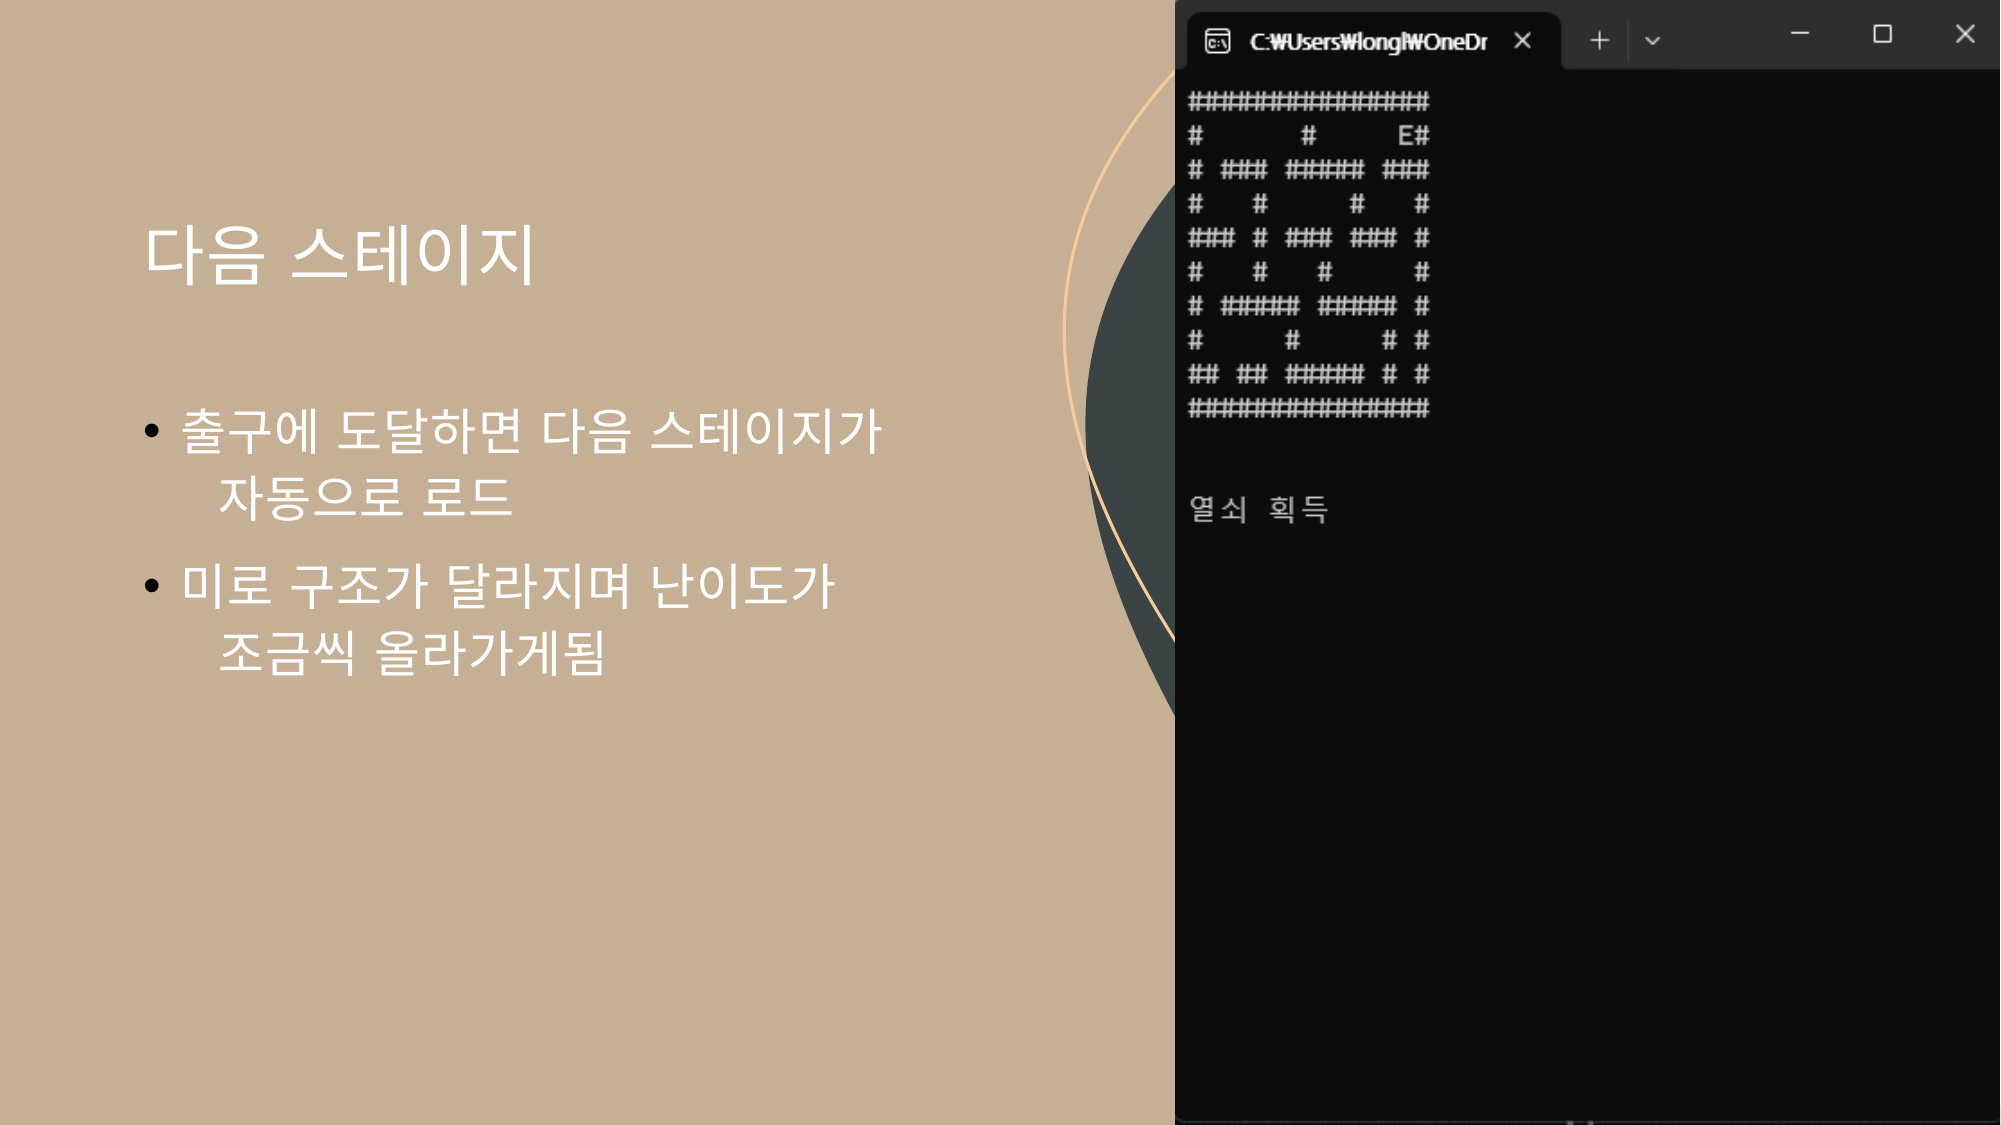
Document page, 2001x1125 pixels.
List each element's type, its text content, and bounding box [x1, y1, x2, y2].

text_box [0, 0, 1175, 1125]
title 다음 스테이지 [125, 125, 1001, 376]
text_box [1066, 75, 1175, 635]
list 출구에 도달하면 다음 스테이지가 자동으로 로드 미로 구조가 달라지며 난이도가 조금씩 올라가게됨 [125, 376, 1001, 1000]
picture [1175, 0, 2000, 1125]
